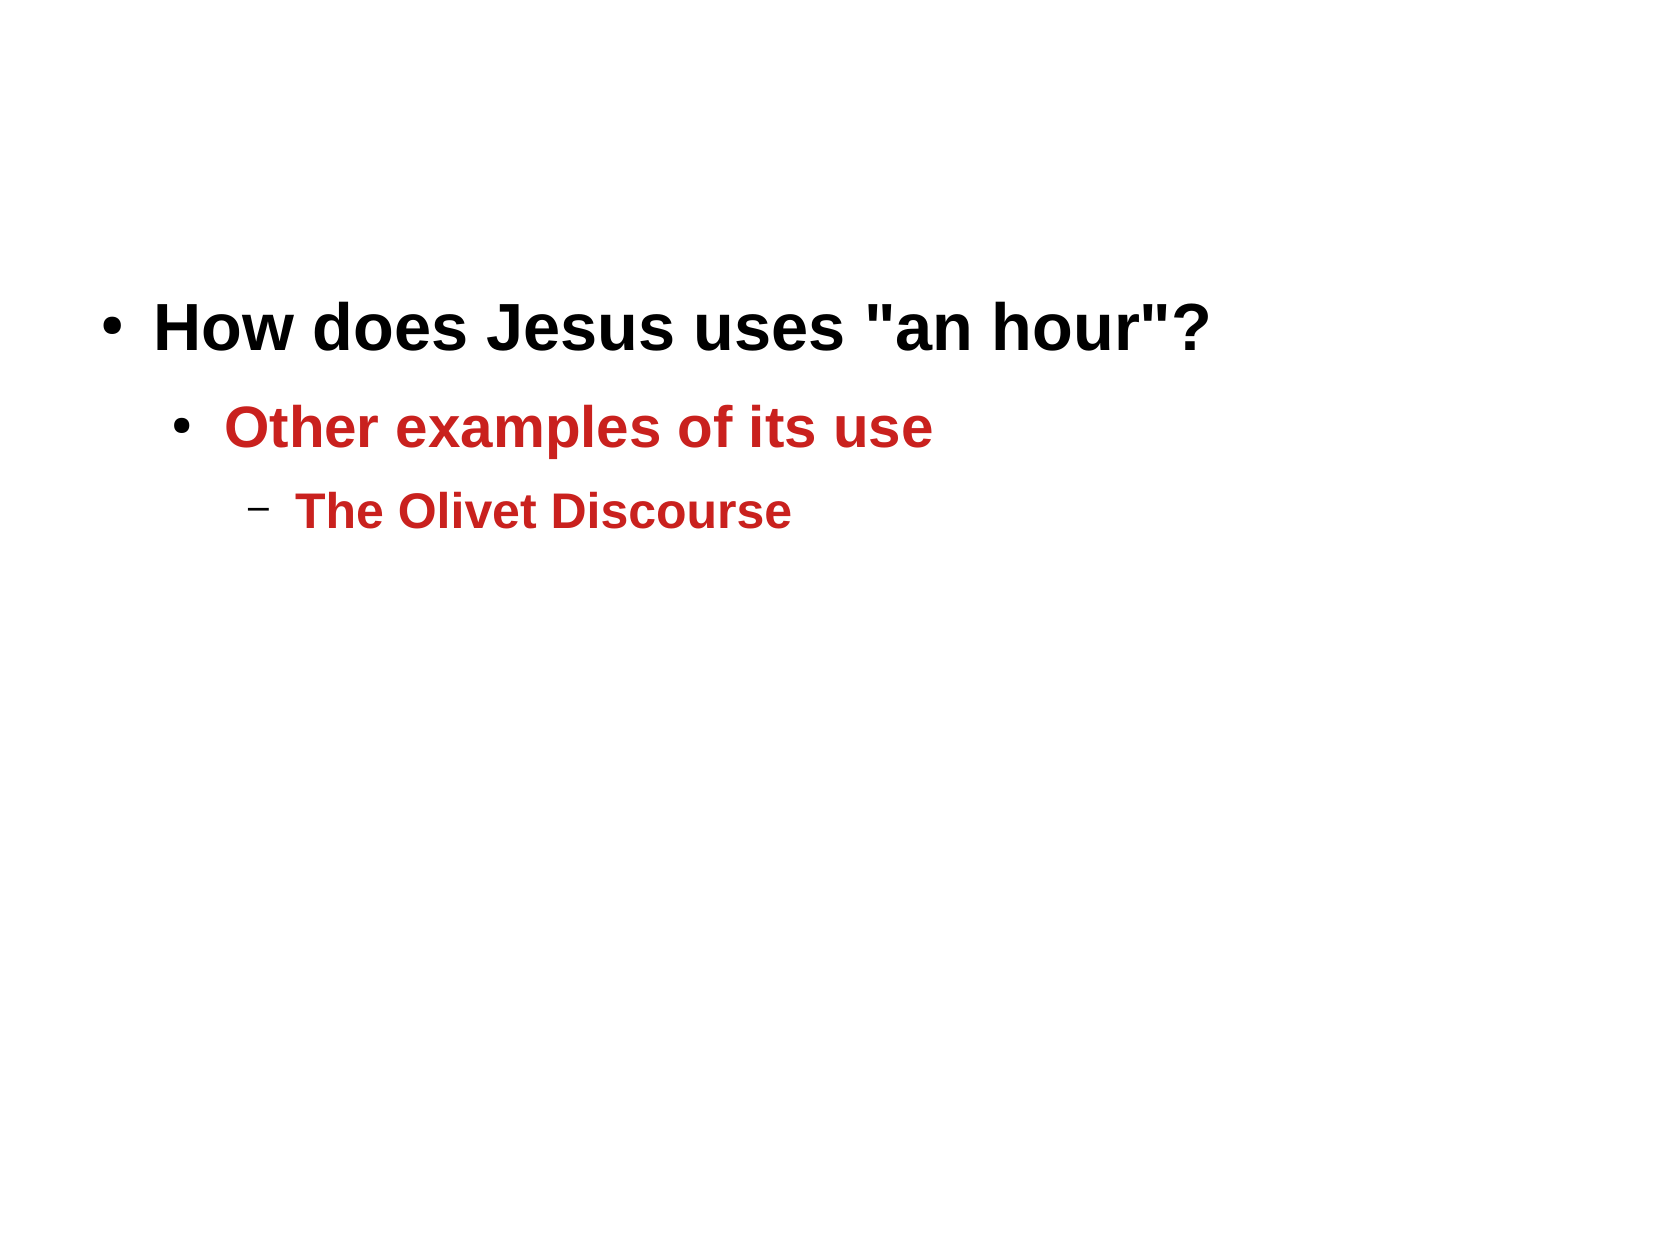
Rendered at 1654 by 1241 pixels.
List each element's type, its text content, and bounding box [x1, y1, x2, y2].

list How does Jesus uses "an hour"? Other examples of its use The Olivet Discourse [82, 290, 1571, 1109]
